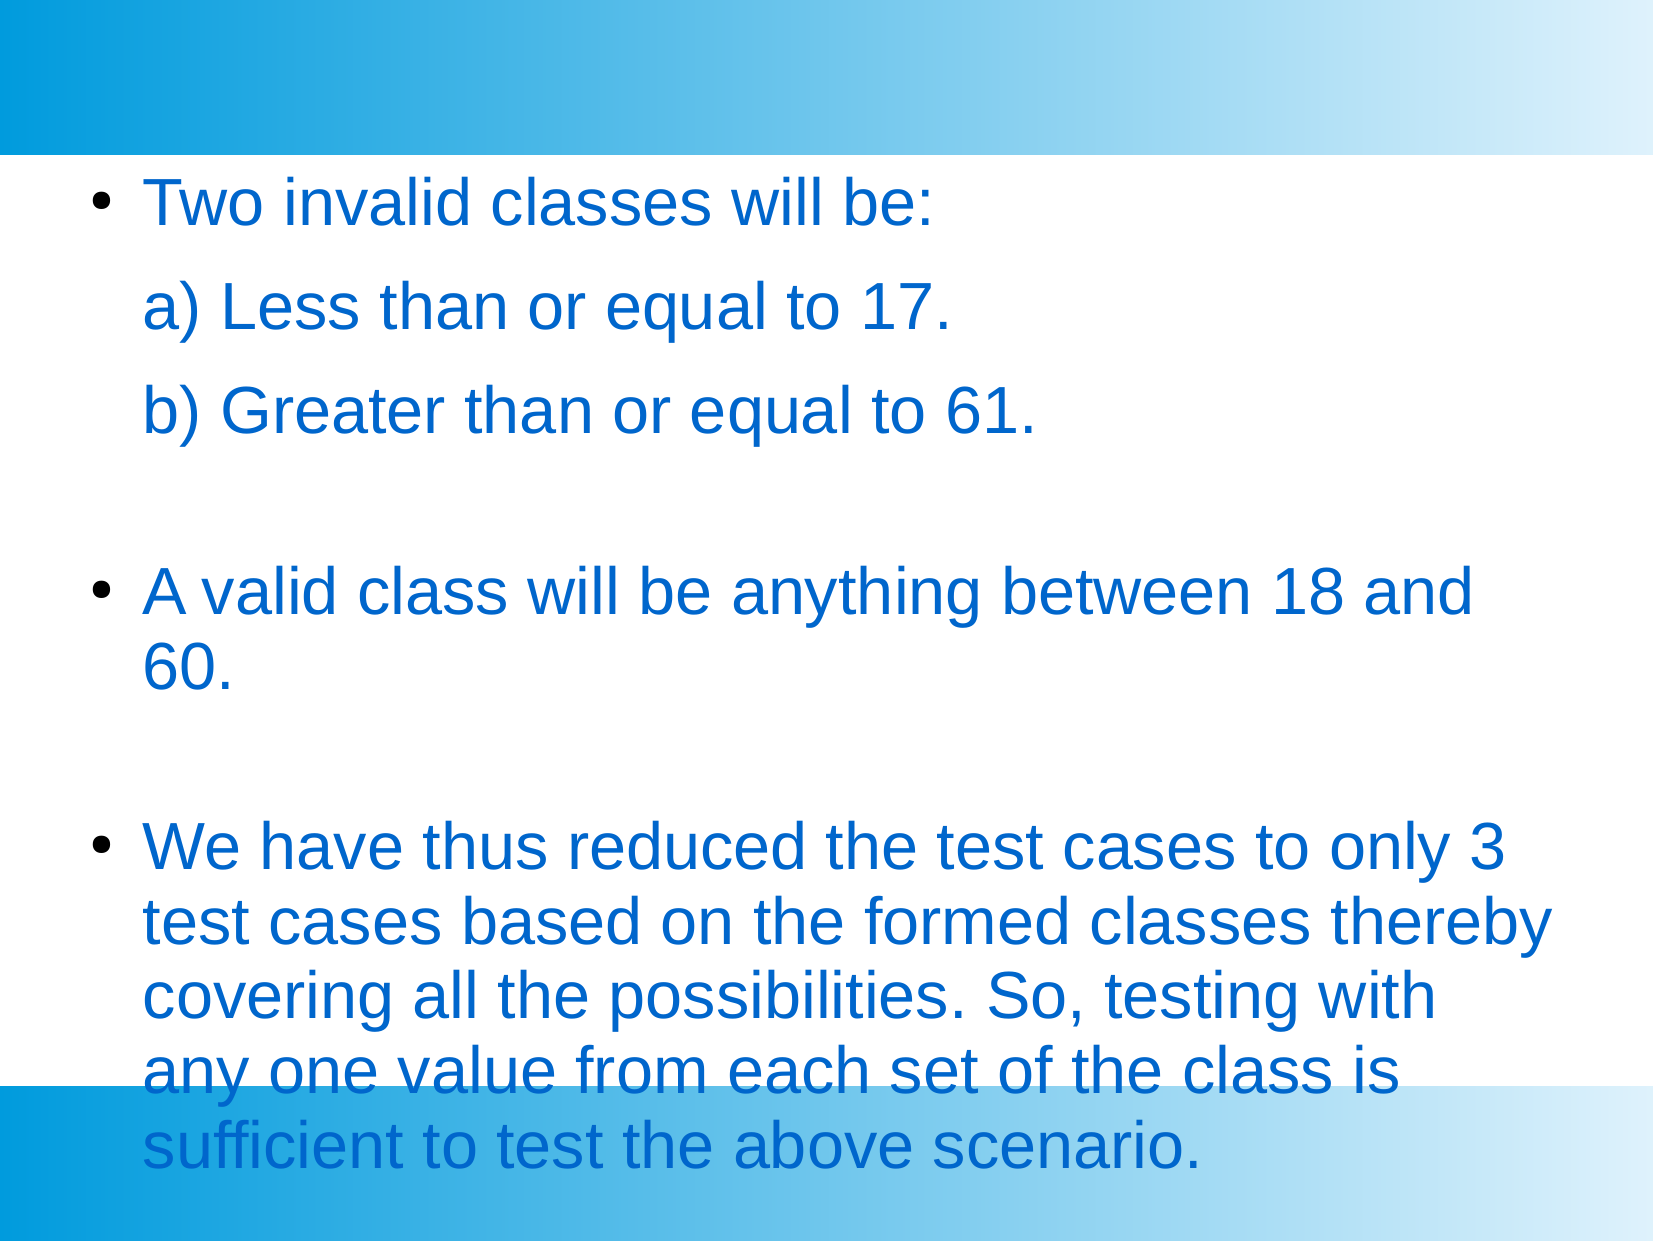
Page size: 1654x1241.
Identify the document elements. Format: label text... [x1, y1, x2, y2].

list Two invalid classes will be: a) Less than or equal to 17. b) Greater than or equal to 61. A valid class will be anything between 18 and 60. We have thus reduced the test cases to only 3 test cases based on the formed classes thereby covering all the possibilities. So, testing with any one value from each set of the class is sufficient to test the above scenario. [71, 165, 1561, 885]
